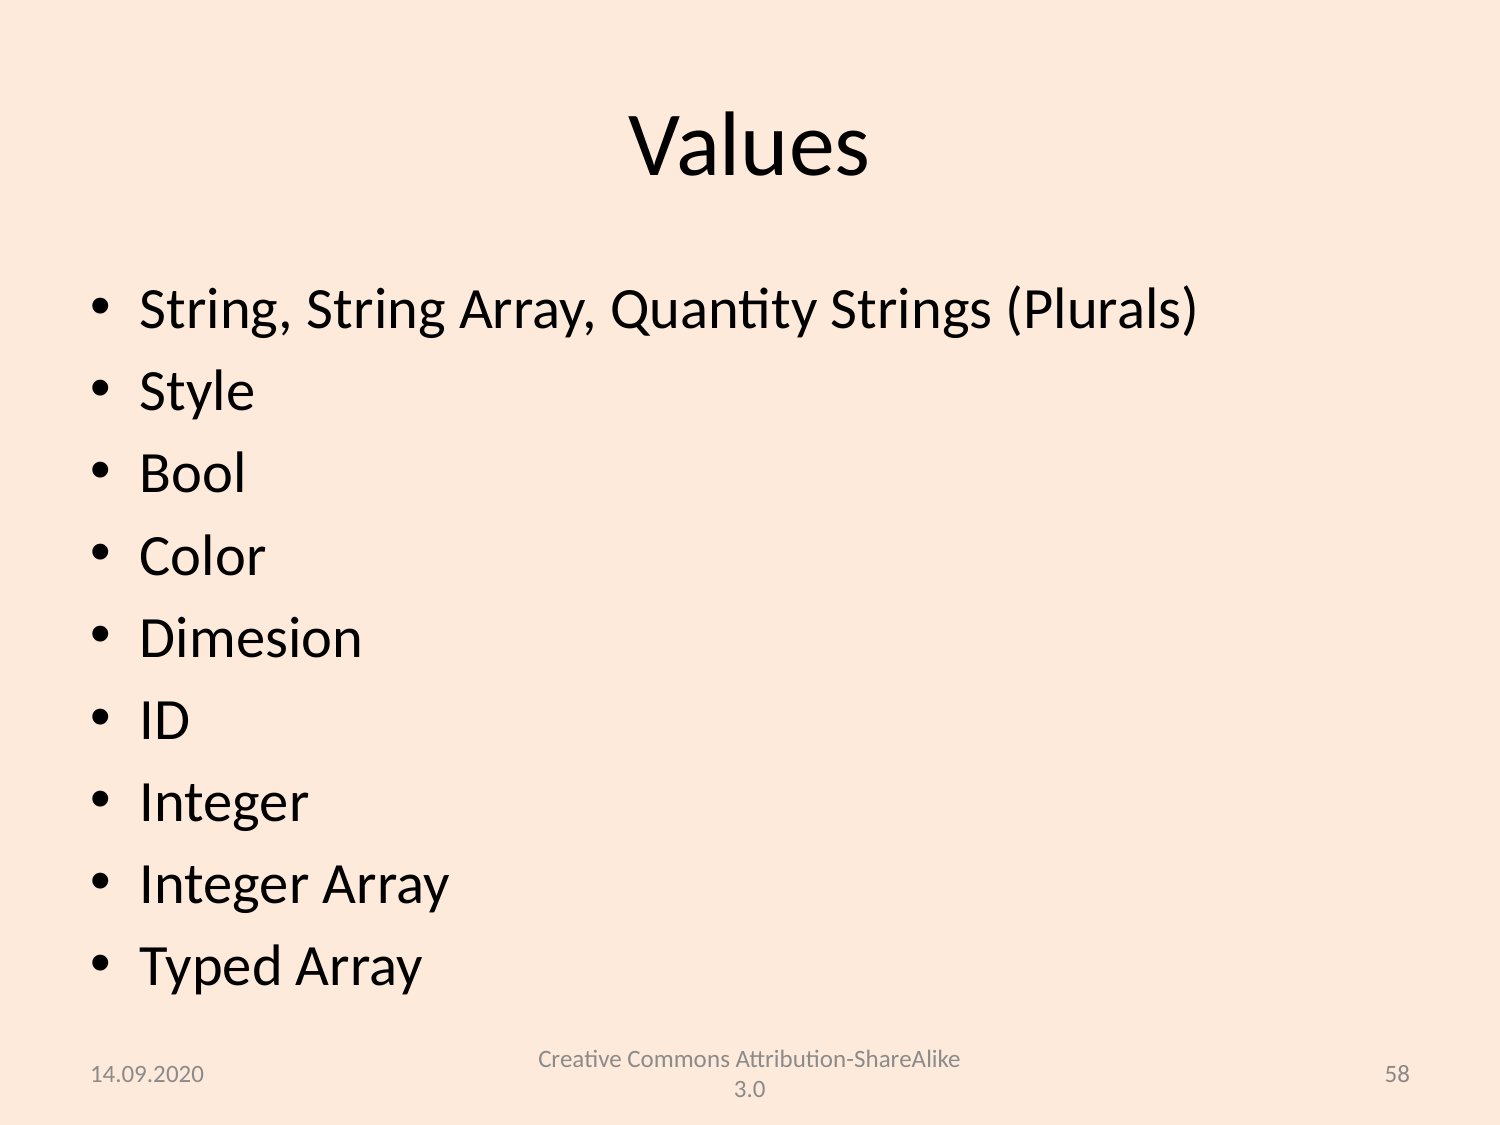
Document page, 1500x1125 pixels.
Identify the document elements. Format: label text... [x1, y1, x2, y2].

list String, String Array, Quantity Strings (Plurals) Style Bool Color Dimesion ID Integer Integer Array Typed Array [75, 262, 1425, 1005]
slide_number <number> [1074, 1042, 1425, 1103]
title Values [75, 45, 1425, 233]
footer Creative Commons Attribution-ShareAlike 3.0 [512, 1042, 988, 1103]
